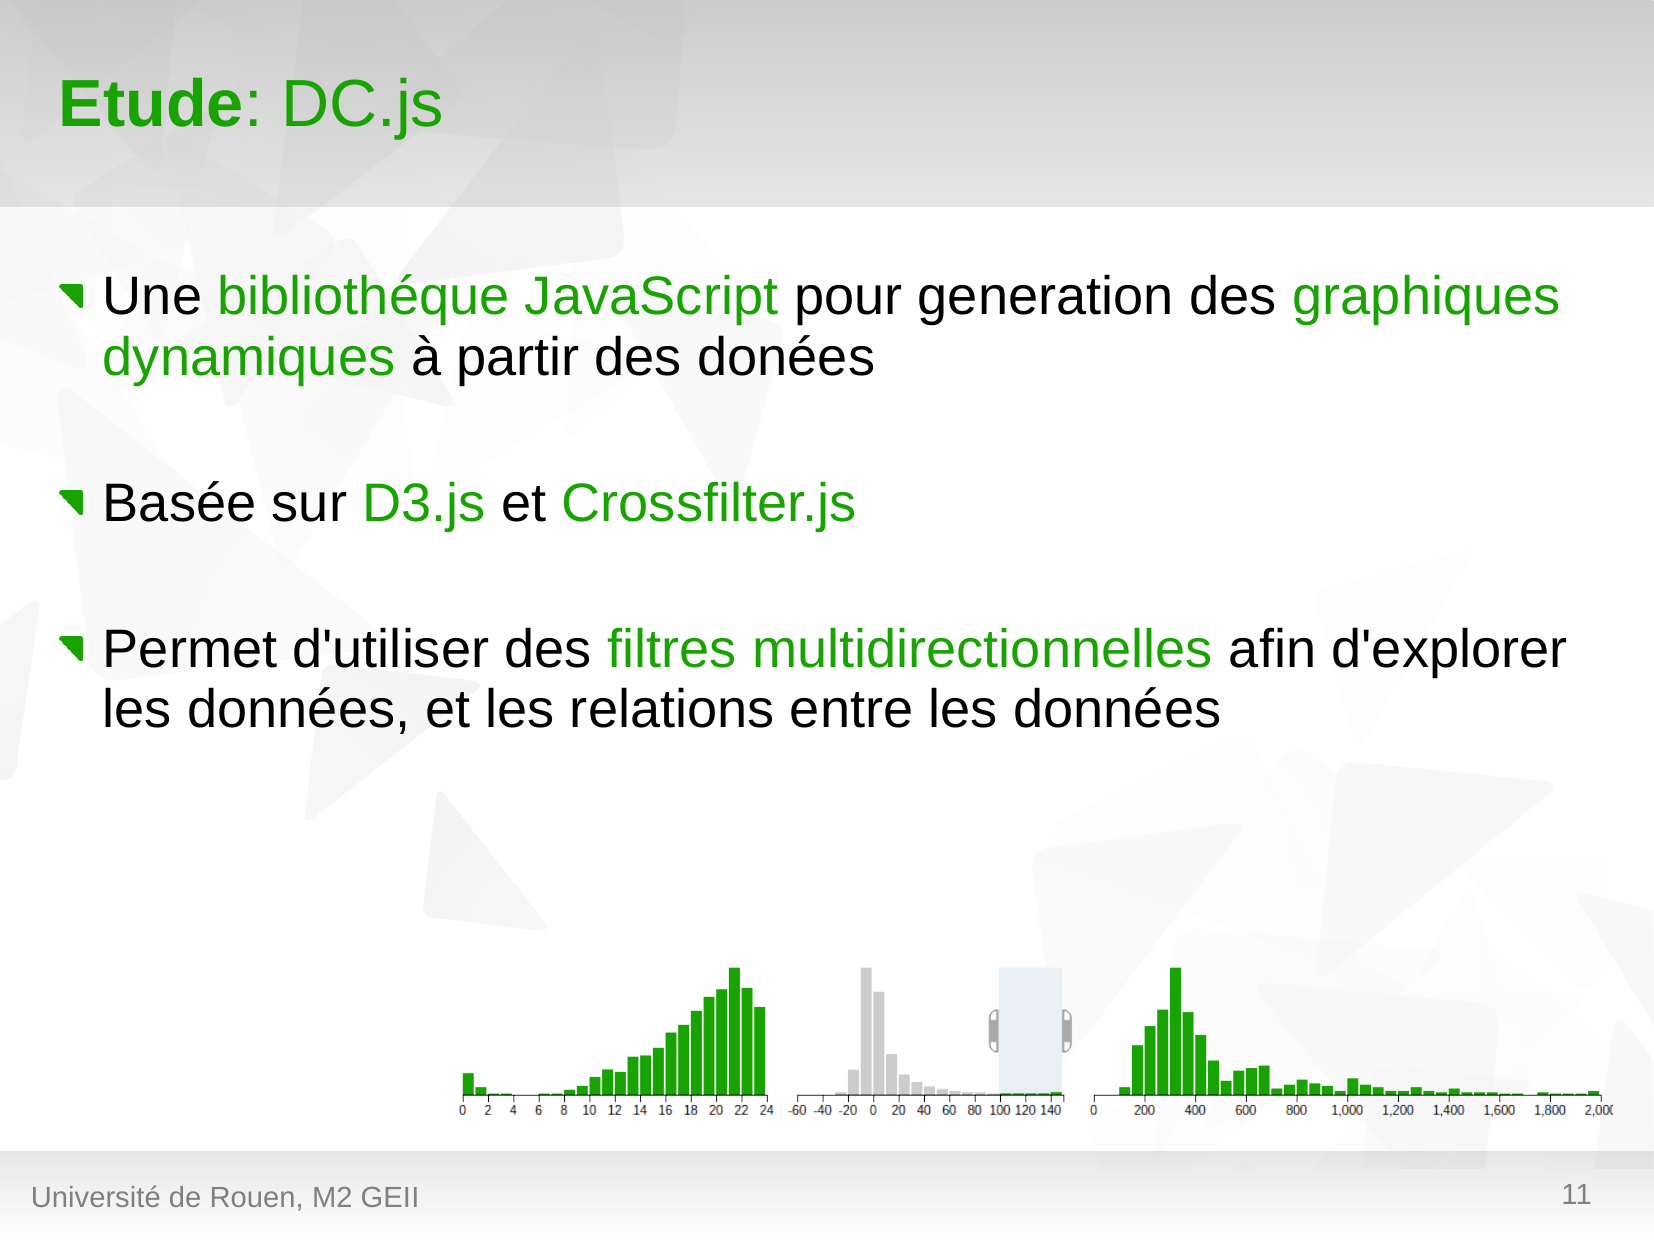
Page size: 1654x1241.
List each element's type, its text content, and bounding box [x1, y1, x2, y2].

picture [450, 548, 1654, 1169]
list Une bibliothéque JavaScript pour generation des graphiques dynamiques à partir des donées Basée sur D3.js et Crossfilter.js Permet d'utiliser des filtres multidirectionnelles afin d'explorer les données, et les relations entre les données [59, 265, 1595, 986]
picture [0, 0, 783, 931]
title Etude: DC.js [59, 29, 1595, 178]
